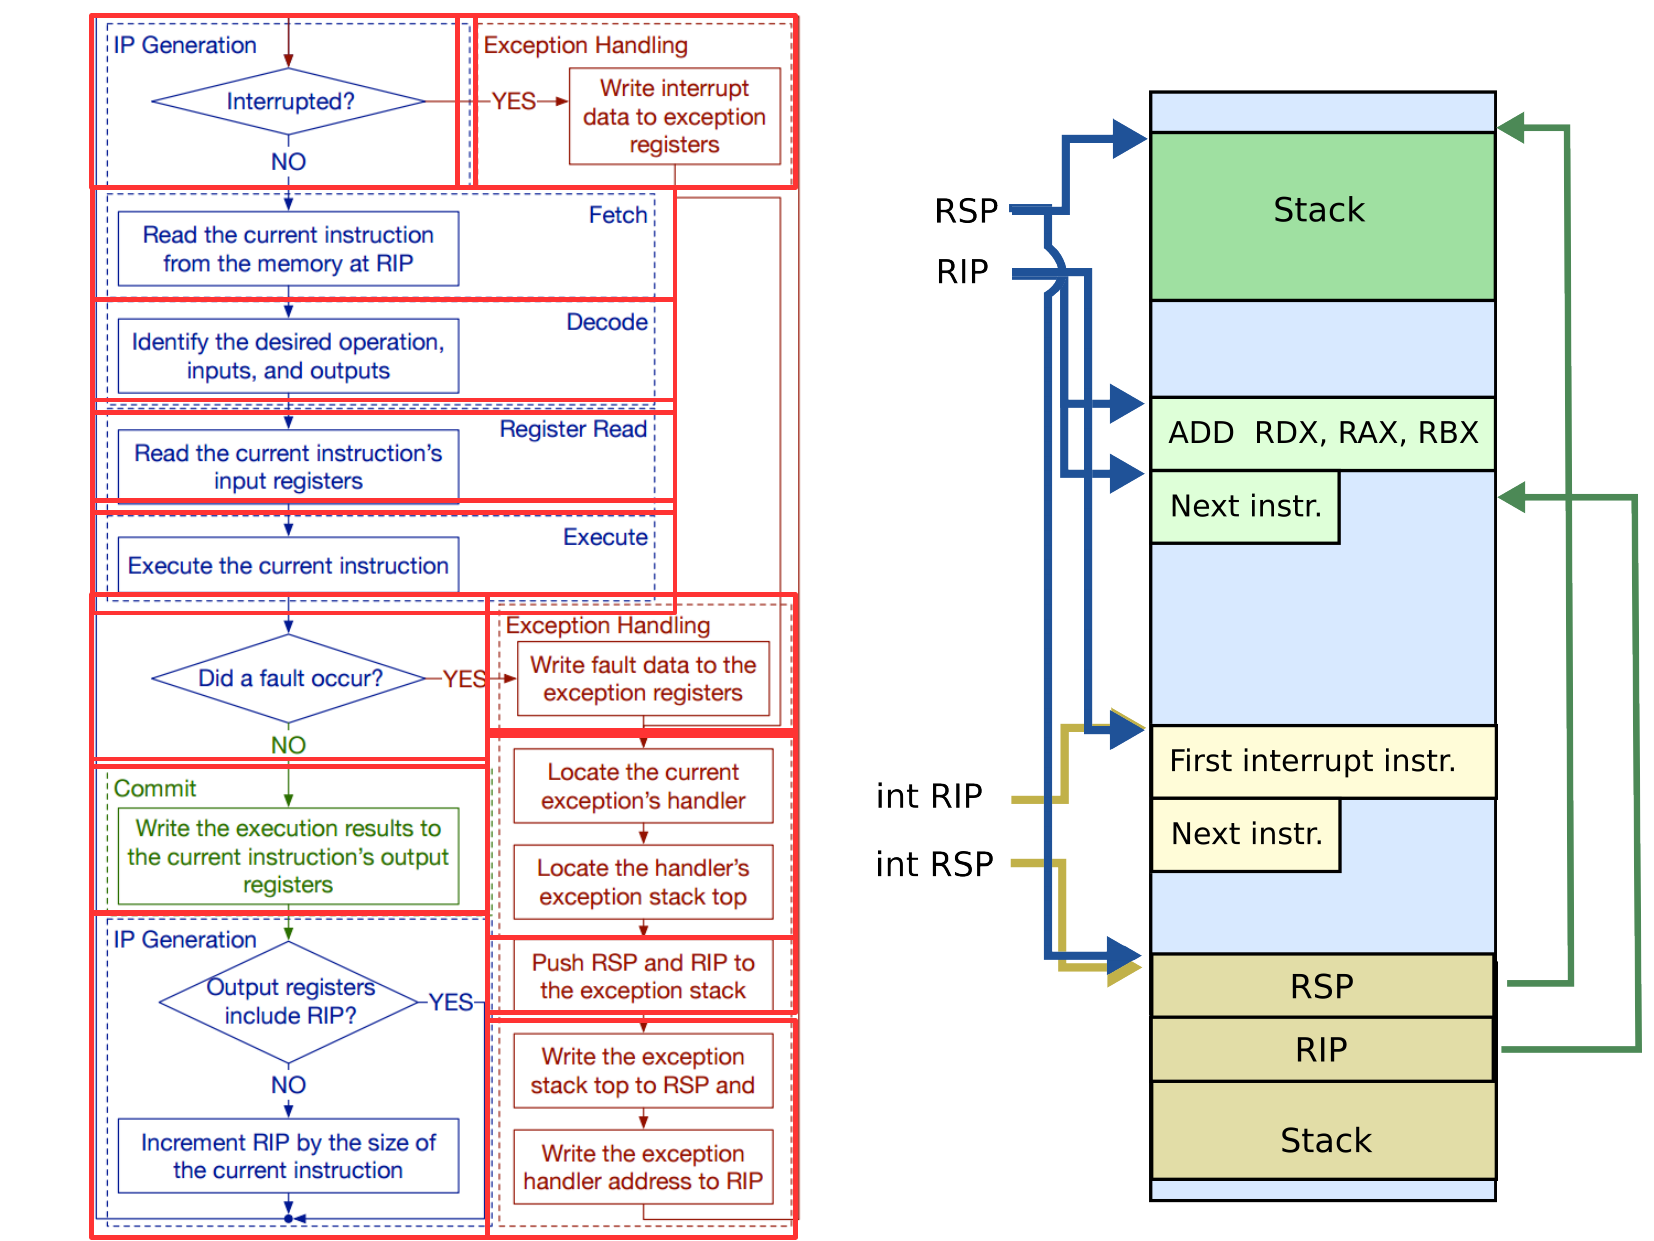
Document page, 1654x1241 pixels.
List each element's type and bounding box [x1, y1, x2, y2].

picture [75, 0, 817, 1241]
picture [878, 80, 1642, 1212]
